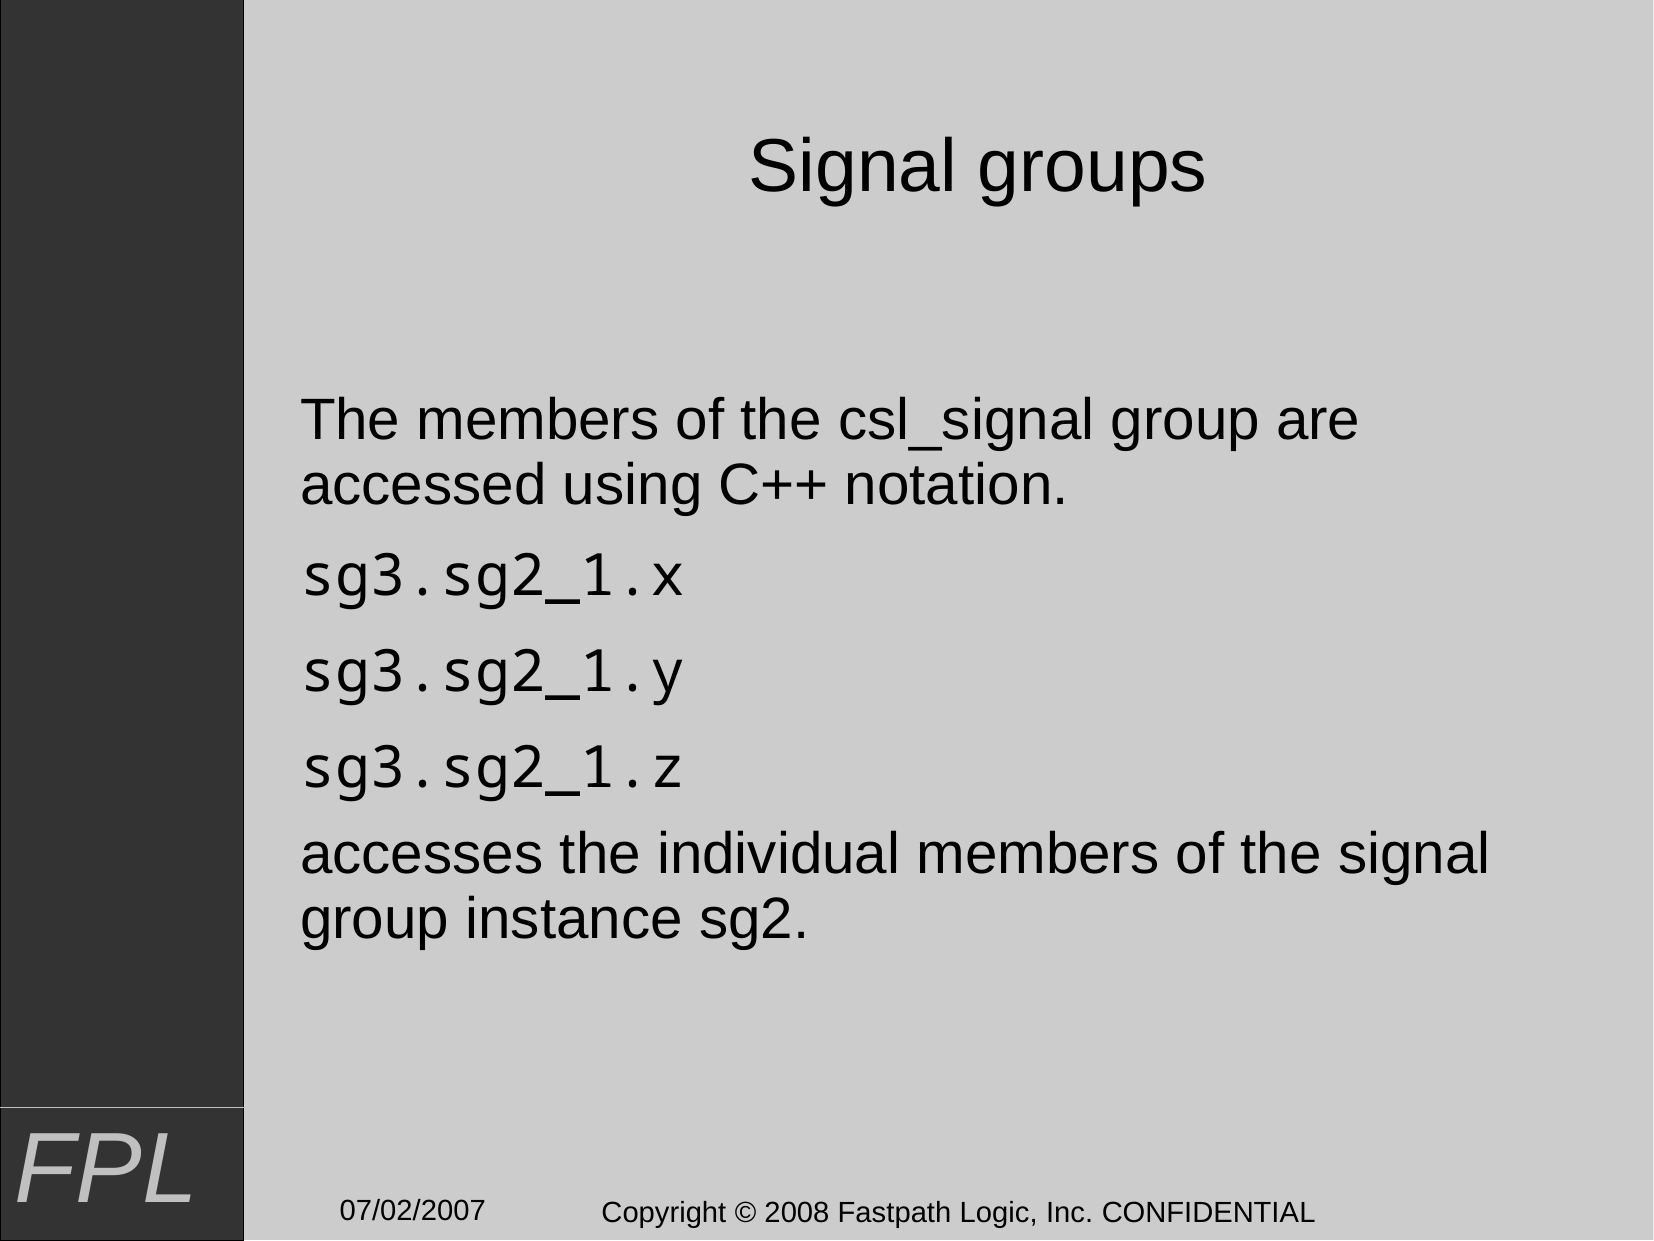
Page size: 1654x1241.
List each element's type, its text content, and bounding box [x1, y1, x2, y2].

subtitle The members of the csl_signal group are accessed using C++ notation. sg3.sg2_1.x sg3.sg2_1.y sg3.sg2_1.z accesses the individual members of the signal group instance sg2. [300, 256, 1612, 1163]
title Signal groups [426, 57, 1529, 256]
